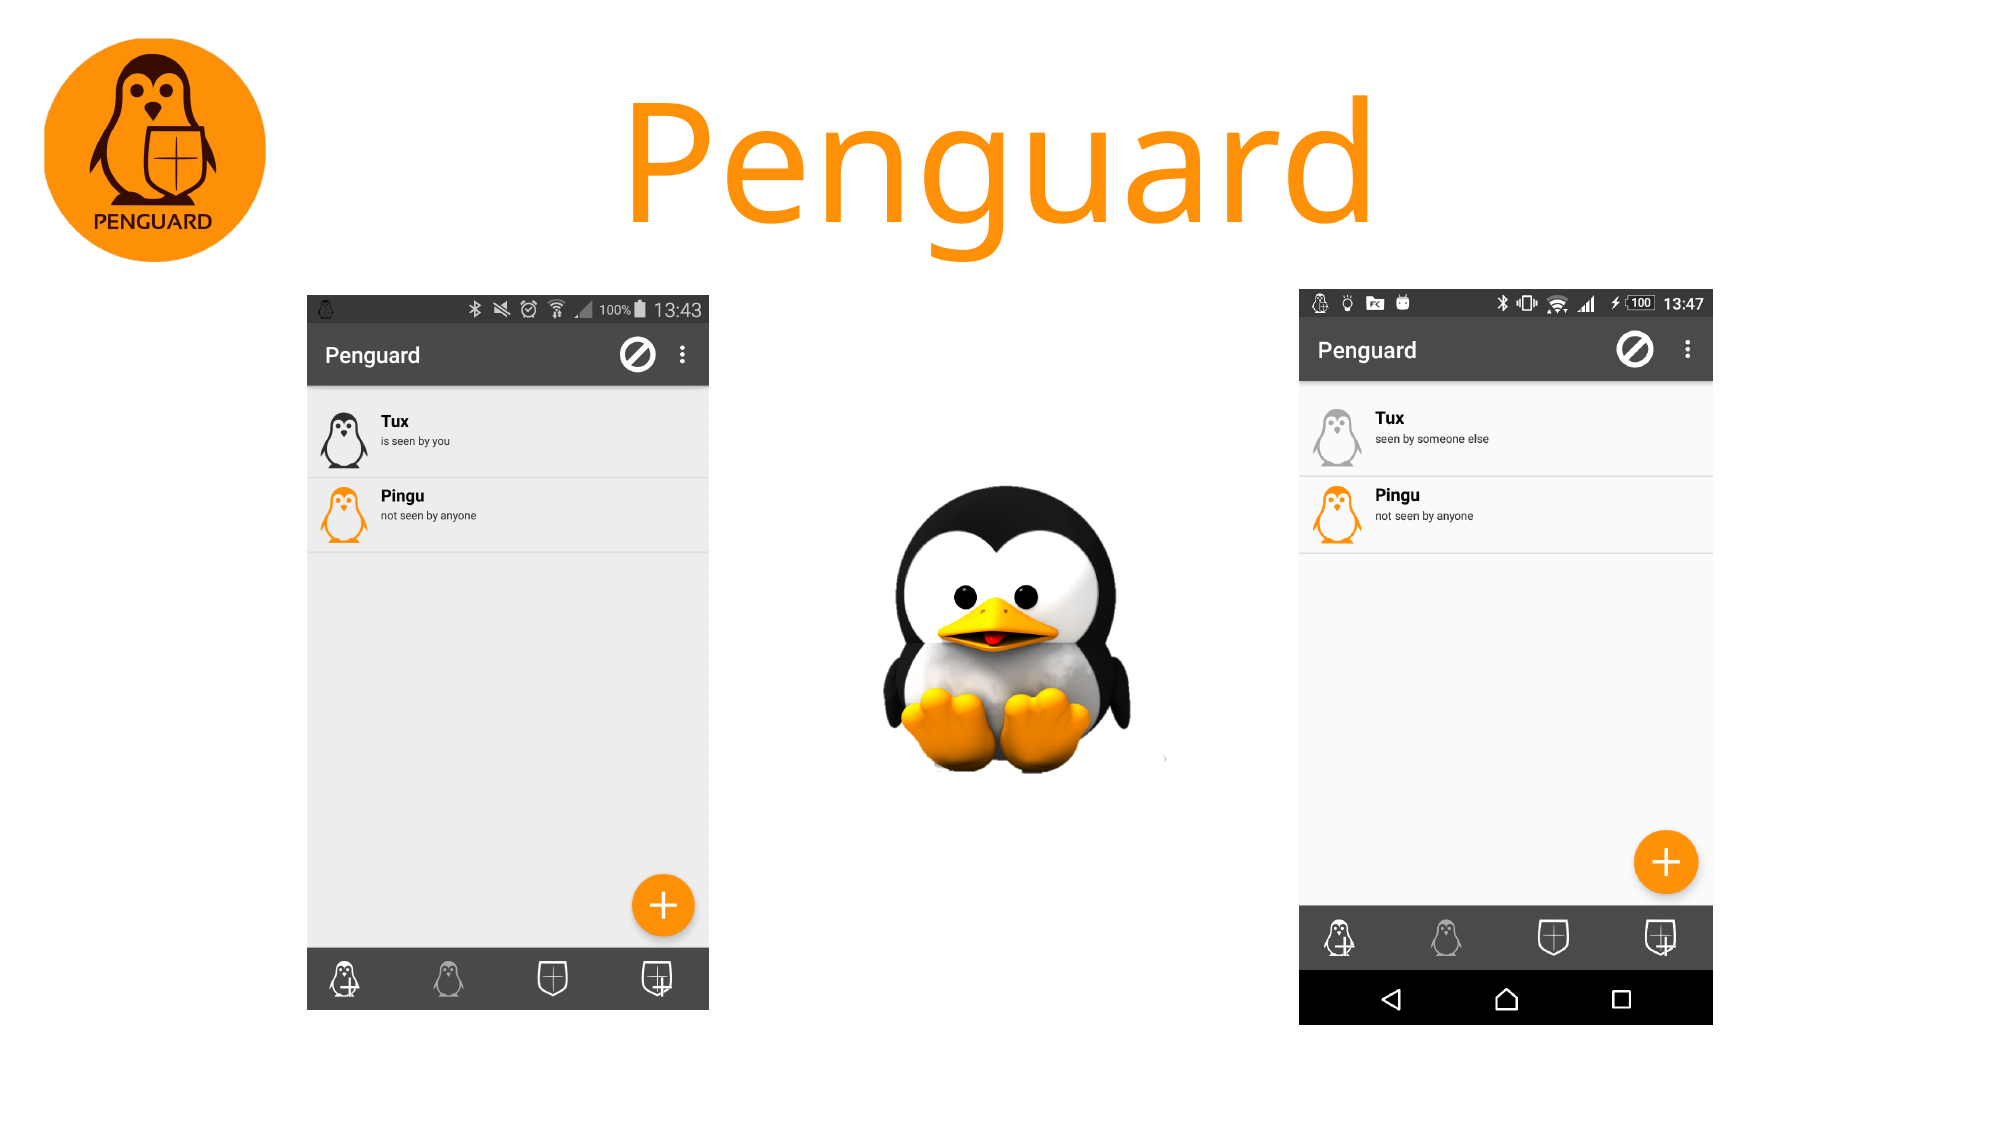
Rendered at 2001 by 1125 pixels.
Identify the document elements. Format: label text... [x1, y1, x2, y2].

picture [774, 425, 1237, 888]
picture [42, 37, 266, 262]
picture [1299, 289, 1713, 1025]
title Penguard [137, 59, 1863, 278]
picture [307, 295, 709, 1010]
